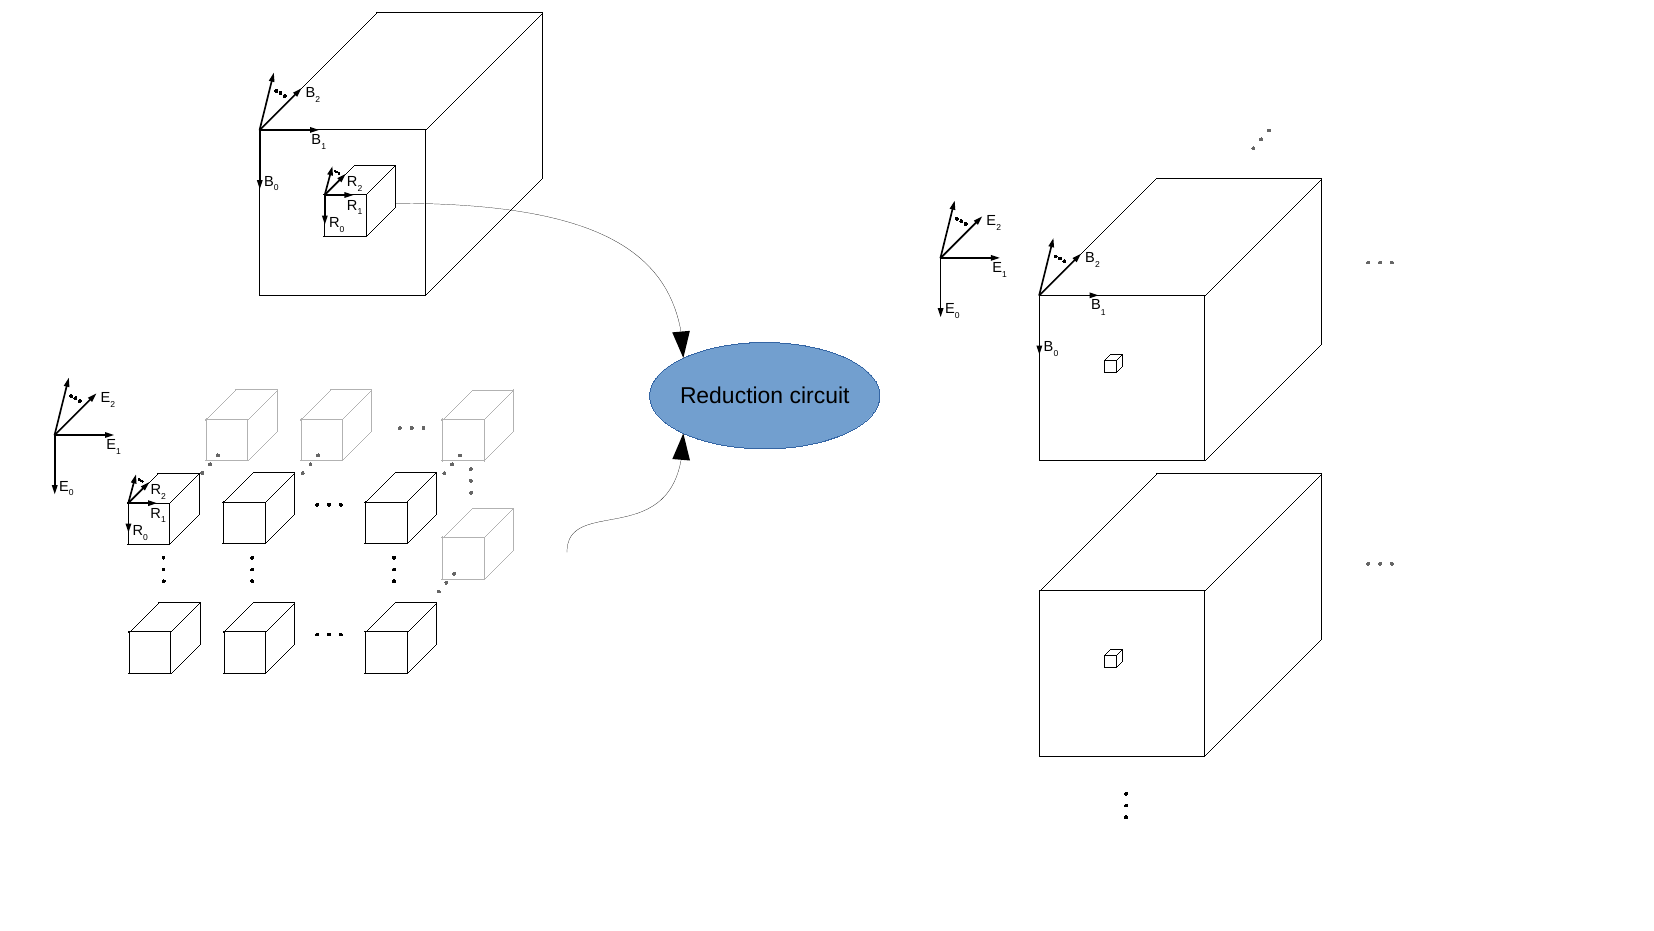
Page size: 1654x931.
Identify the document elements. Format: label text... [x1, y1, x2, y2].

text_box E1 [977, 252, 1022, 287]
text_box [1054, 255, 1062, 260]
text_box Reduction circuit [649, 342, 880, 449]
text_box R2 [135, 504, 169, 509]
text_box R1 [332, 201, 366, 224]
text_box R0 [325, 206, 360, 236]
text_box E2 [971, 204, 1016, 240]
text_box [69, 394, 77, 400]
text_box E2 [85, 381, 130, 417]
text_box R0 [314, 206, 360, 242]
text_box R1 [367, 201, 378, 224]
text_box E0 [930, 293, 975, 328]
text_box R0 [117, 514, 163, 550]
text_box R2 [332, 195, 366, 201]
text_box R1 [170, 509, 181, 533]
text_box B0 [249, 165, 294, 200]
text_box B2 [1070, 242, 1115, 277]
text_box R2 [332, 165, 378, 201]
text_box E1 [91, 429, 136, 464]
text_box B0 [1028, 330, 1074, 366]
text_box R0 [129, 514, 163, 544]
text_box R2 [135, 473, 181, 509]
text_box B1 [296, 124, 341, 159]
text_box E0 [44, 470, 89, 505]
text_box B1 [1076, 289, 1121, 325]
text_box R1 [135, 509, 169, 533]
text_box [955, 217, 963, 223]
text_box B2 [290, 76, 335, 112]
